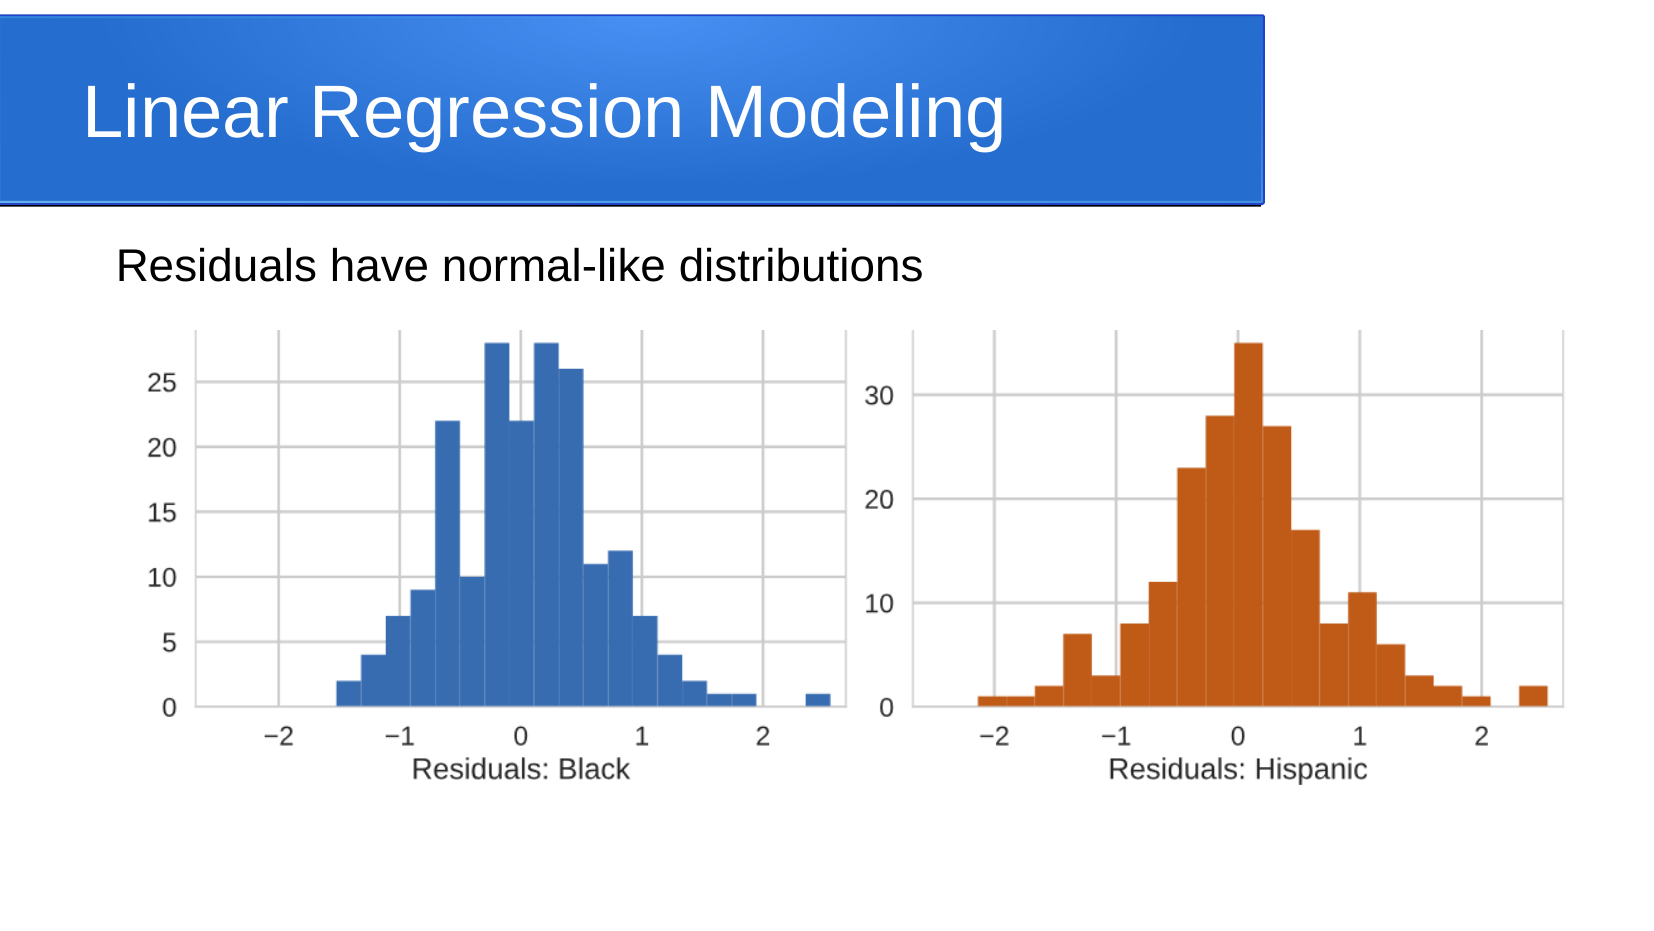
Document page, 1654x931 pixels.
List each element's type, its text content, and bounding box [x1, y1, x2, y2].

picture [135, 330, 1575, 796]
list Residuals have normal-like distributions [45, 240, 1486, 316]
title Linear Regression Modeling [82, 35, 1235, 189]
